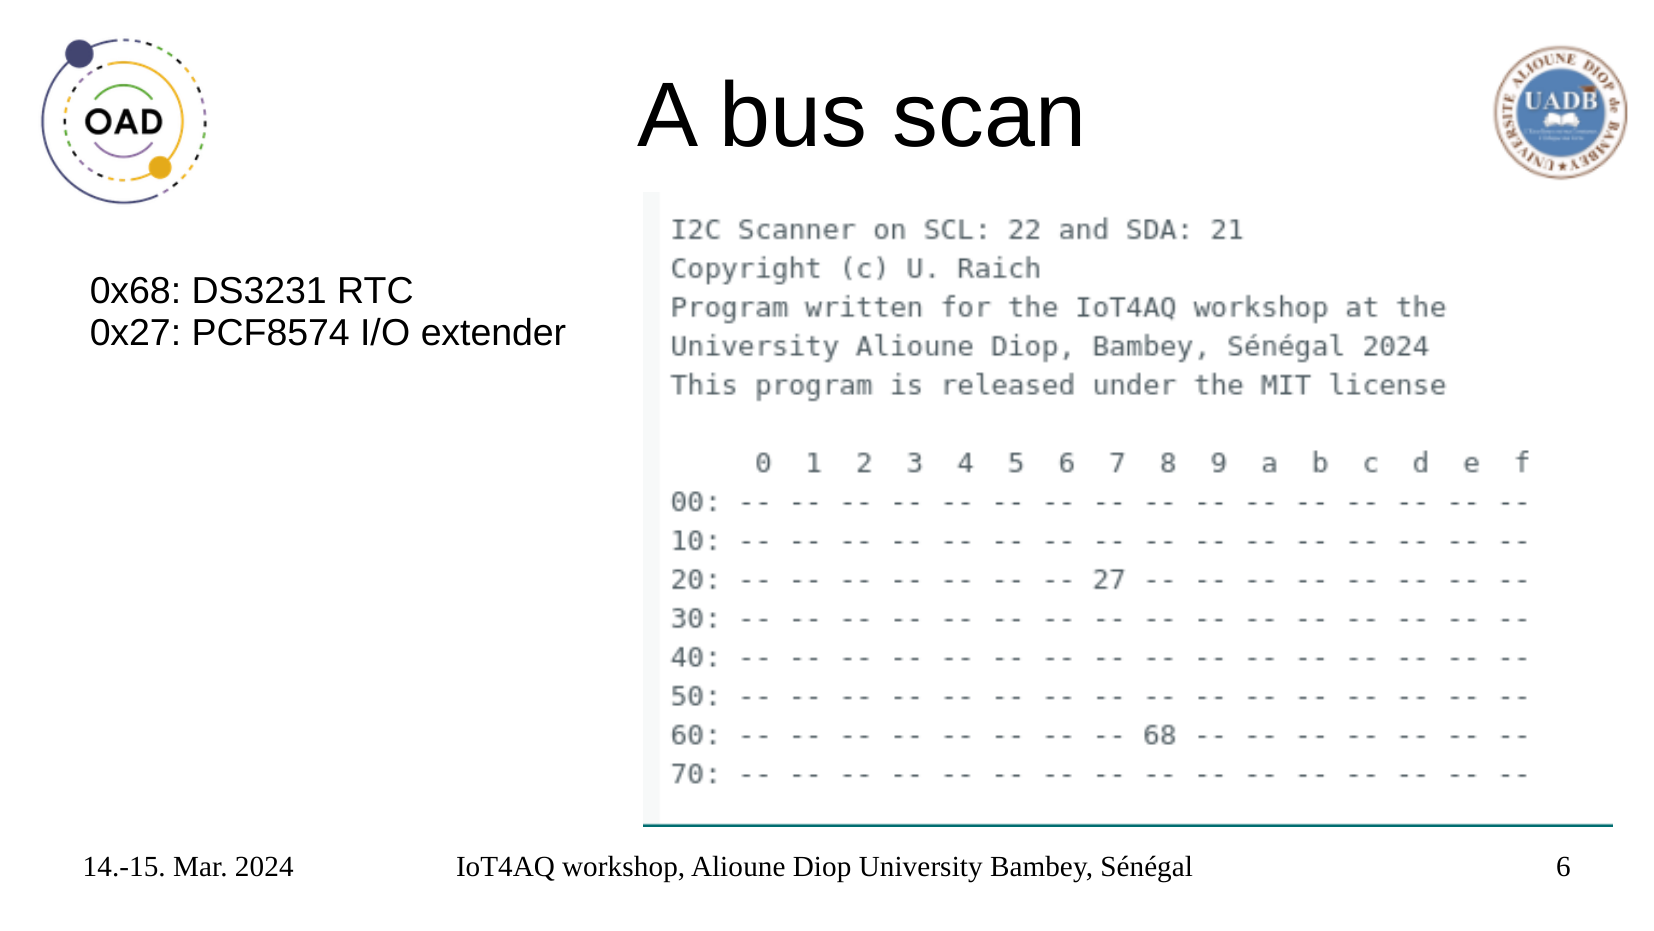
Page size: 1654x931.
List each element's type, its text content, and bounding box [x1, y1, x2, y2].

picture [643, 192, 1613, 827]
text_box 0x68: DS3231 RTC 0x27: PCF8574 I/O extender [75, 262, 582, 362]
picture [0, 24, 242, 225]
title A bus scan [278, 37, 1446, 193]
picture [1482, 37, 1641, 188]
